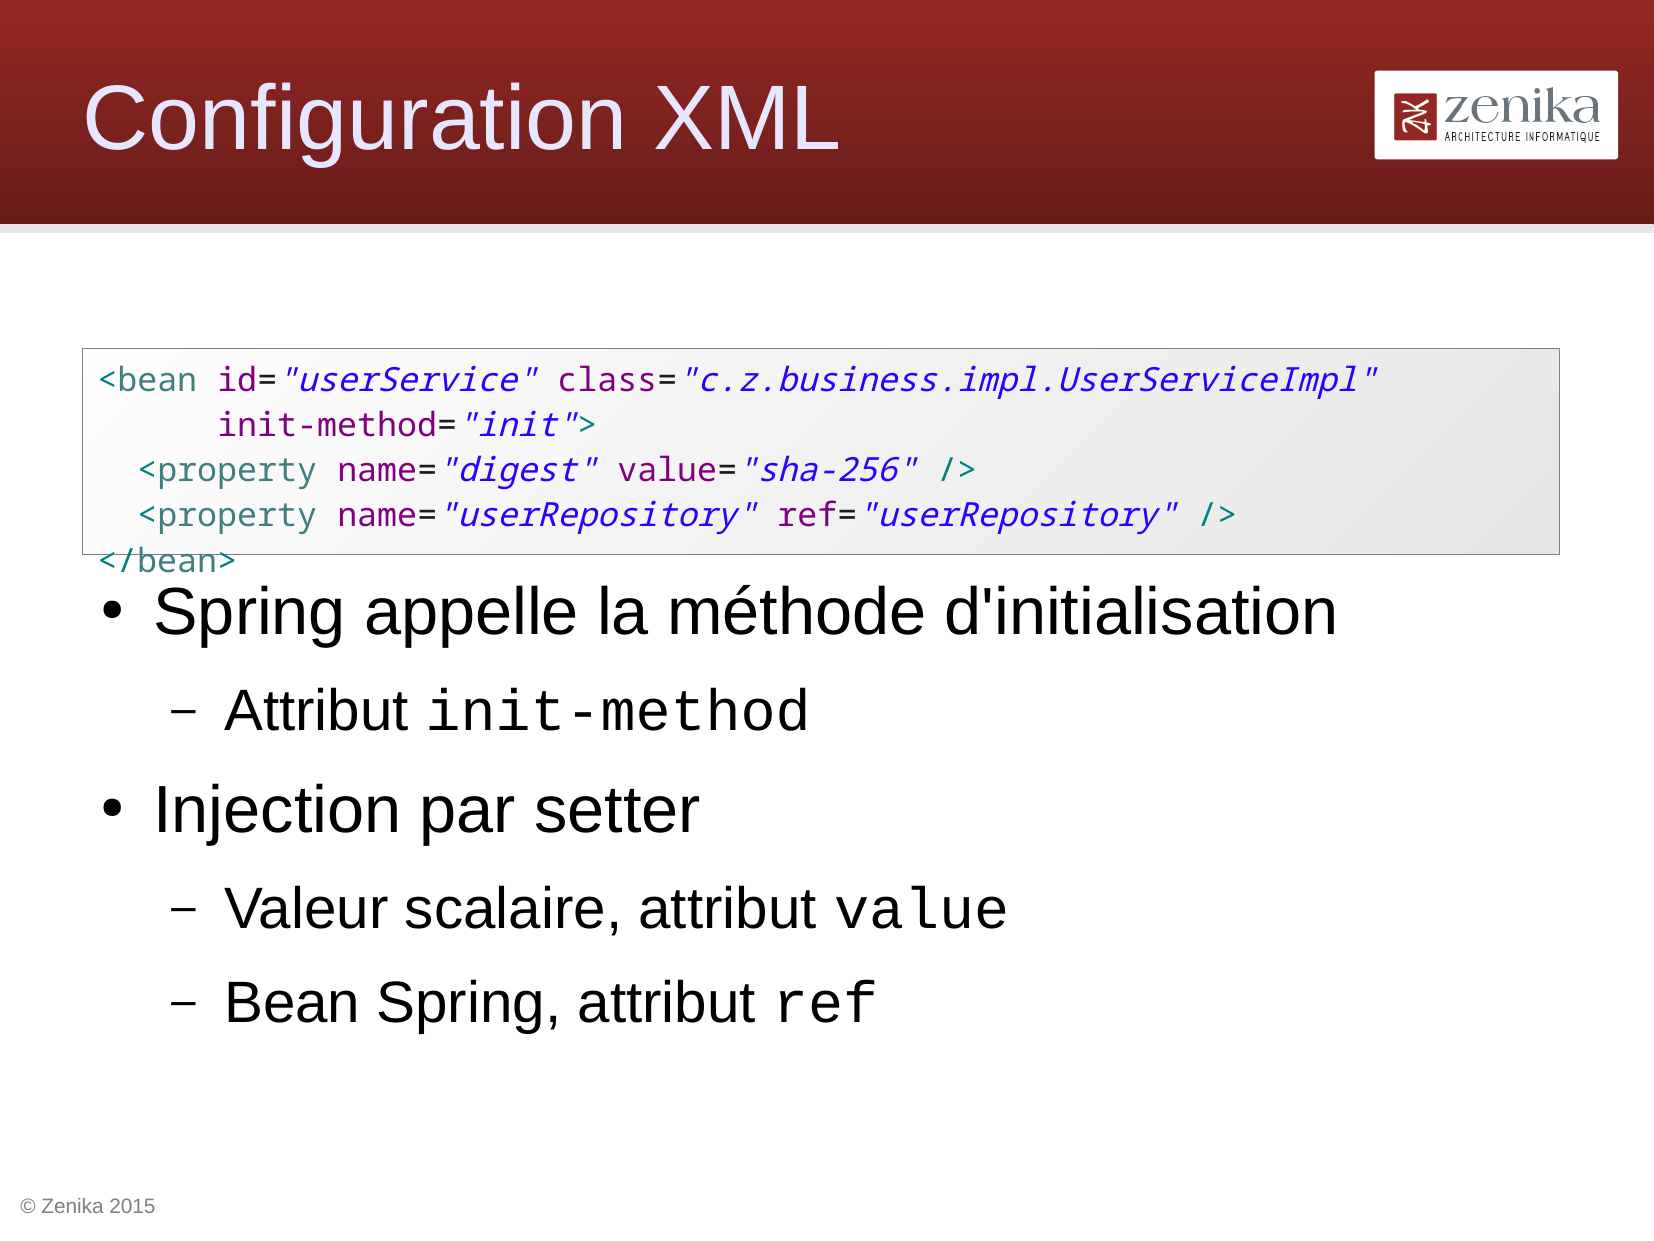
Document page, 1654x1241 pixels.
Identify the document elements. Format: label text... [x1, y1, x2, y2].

text_box <bean id="userService" class="c.z.business.impl.UserServiceImpl" init-method="init"> <property name="digest" value="sha-256" /> <property name="userRepository" ref="userRepository" /> </bean> [82, 348, 1560, 555]
picture [1571, 82, 1600, 149]
list Spring appelle la méthode d'initialisation Attribut init-method Injection par setter Valeur scalaire, attribut value Bean Spring, attribut ref [82, 573, 1538, 1241]
title Configuration XML [82, 13, 1571, 222]
